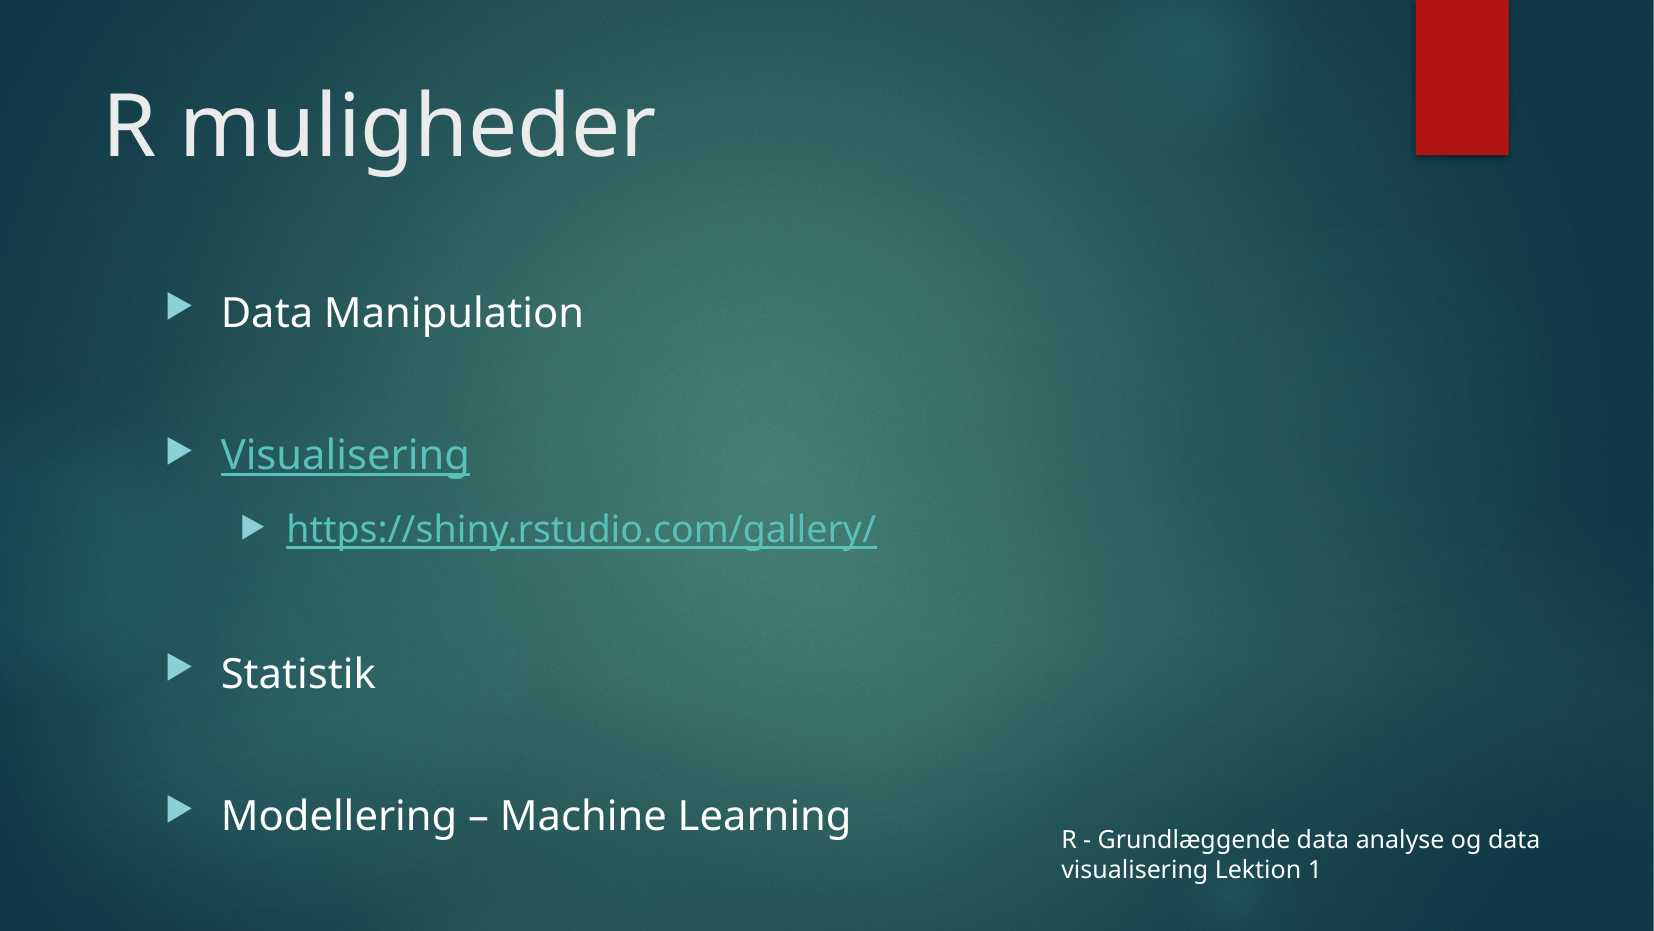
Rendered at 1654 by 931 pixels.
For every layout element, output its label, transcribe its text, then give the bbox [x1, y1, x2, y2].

list Data Manipulation Visualisering https://shiny.rstudio.com/gallery/ Statistik Modellering – Machine Learning [149, 278, 1363, 848]
text_box R - Grundlæggende data analyse og data visualisering Lektion 1 [1046, 816, 1632, 891]
picture [0, 0, 1654, 931]
title R muligheder [87, 61, 1364, 252]
